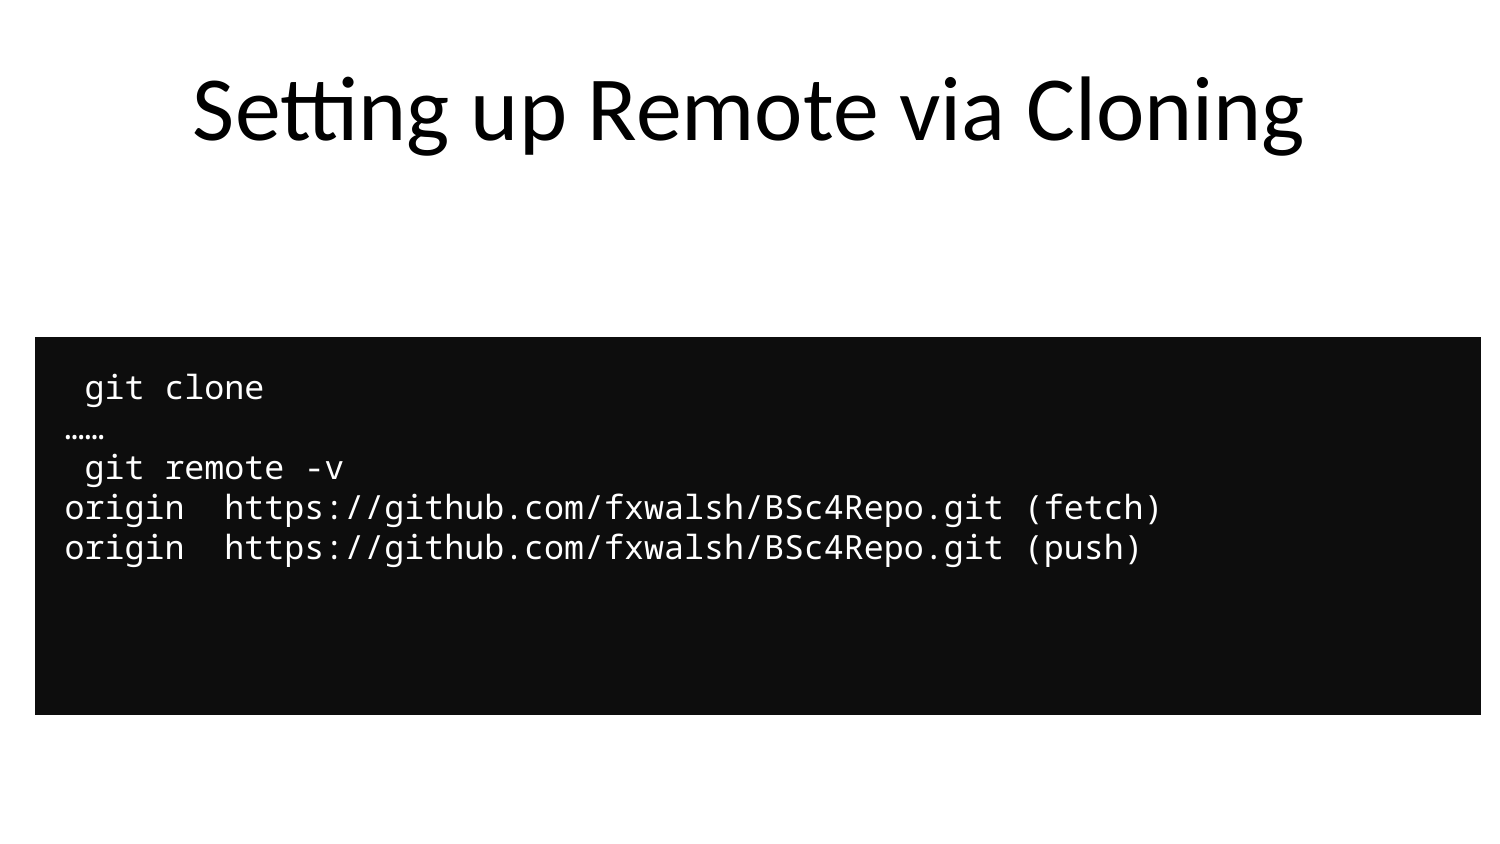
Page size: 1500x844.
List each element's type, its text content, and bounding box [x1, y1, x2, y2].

text_box [33, 335, 1482, 716]
text_box git clone …… git remote -v origin https://github.com/fxwalsh/BSc4Repo.git (fetch) origin https://github.com/fxwalsh/BSc4Repo.git (push) [49, 359, 1500, 574]
text_box Setting up Remote via Cloning [75, 33, 1425, 175]
